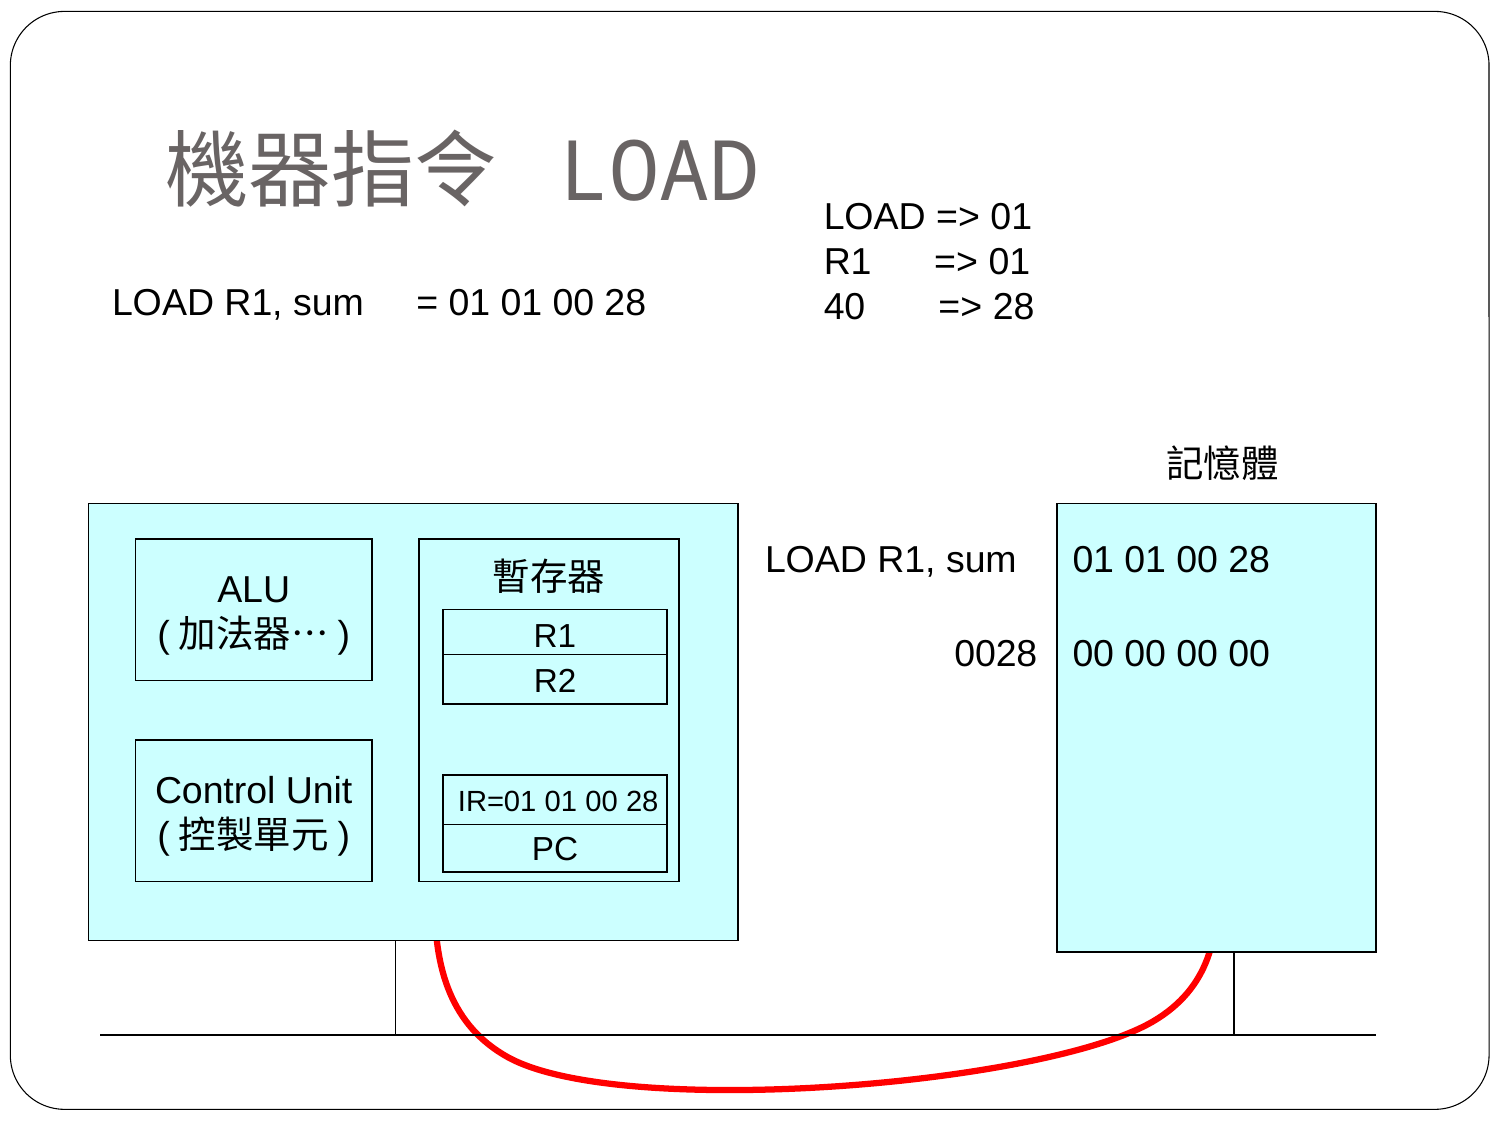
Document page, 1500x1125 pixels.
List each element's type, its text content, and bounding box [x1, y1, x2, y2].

text_box 0028 [939, 621, 1053, 683]
text_box LOAD => 01 R1 => 01 40 => 28 [809, 184, 1050, 336]
text_box R1 [442, 609, 667, 660]
title 機器指令 LOAD [150, 44, 1426, 233]
text_box 01 01 00 28 [1057, 527, 1285, 588]
text_box 記憶體 [1151, 432, 1294, 493]
text_box ALU (加法器…) [135, 538, 372, 681]
text_box Control Unit (控製單元) [135, 739, 372, 882]
text_box LOAD R1, sum = 01 01 00 28 [97, 270, 662, 331]
text_box IR=01 01 00 28 [443, 774, 668, 825]
text_box [88, 503, 739, 941]
text_box LOAD R1, sum [750, 527, 1032, 588]
text_box R2 [443, 654, 668, 705]
text_box PC [442, 822, 667, 872]
text_box 暫存器 [419, 538, 680, 882]
text_box [1057, 503, 1377, 953]
text_box 00 00 00 00 [1057, 621, 1285, 683]
